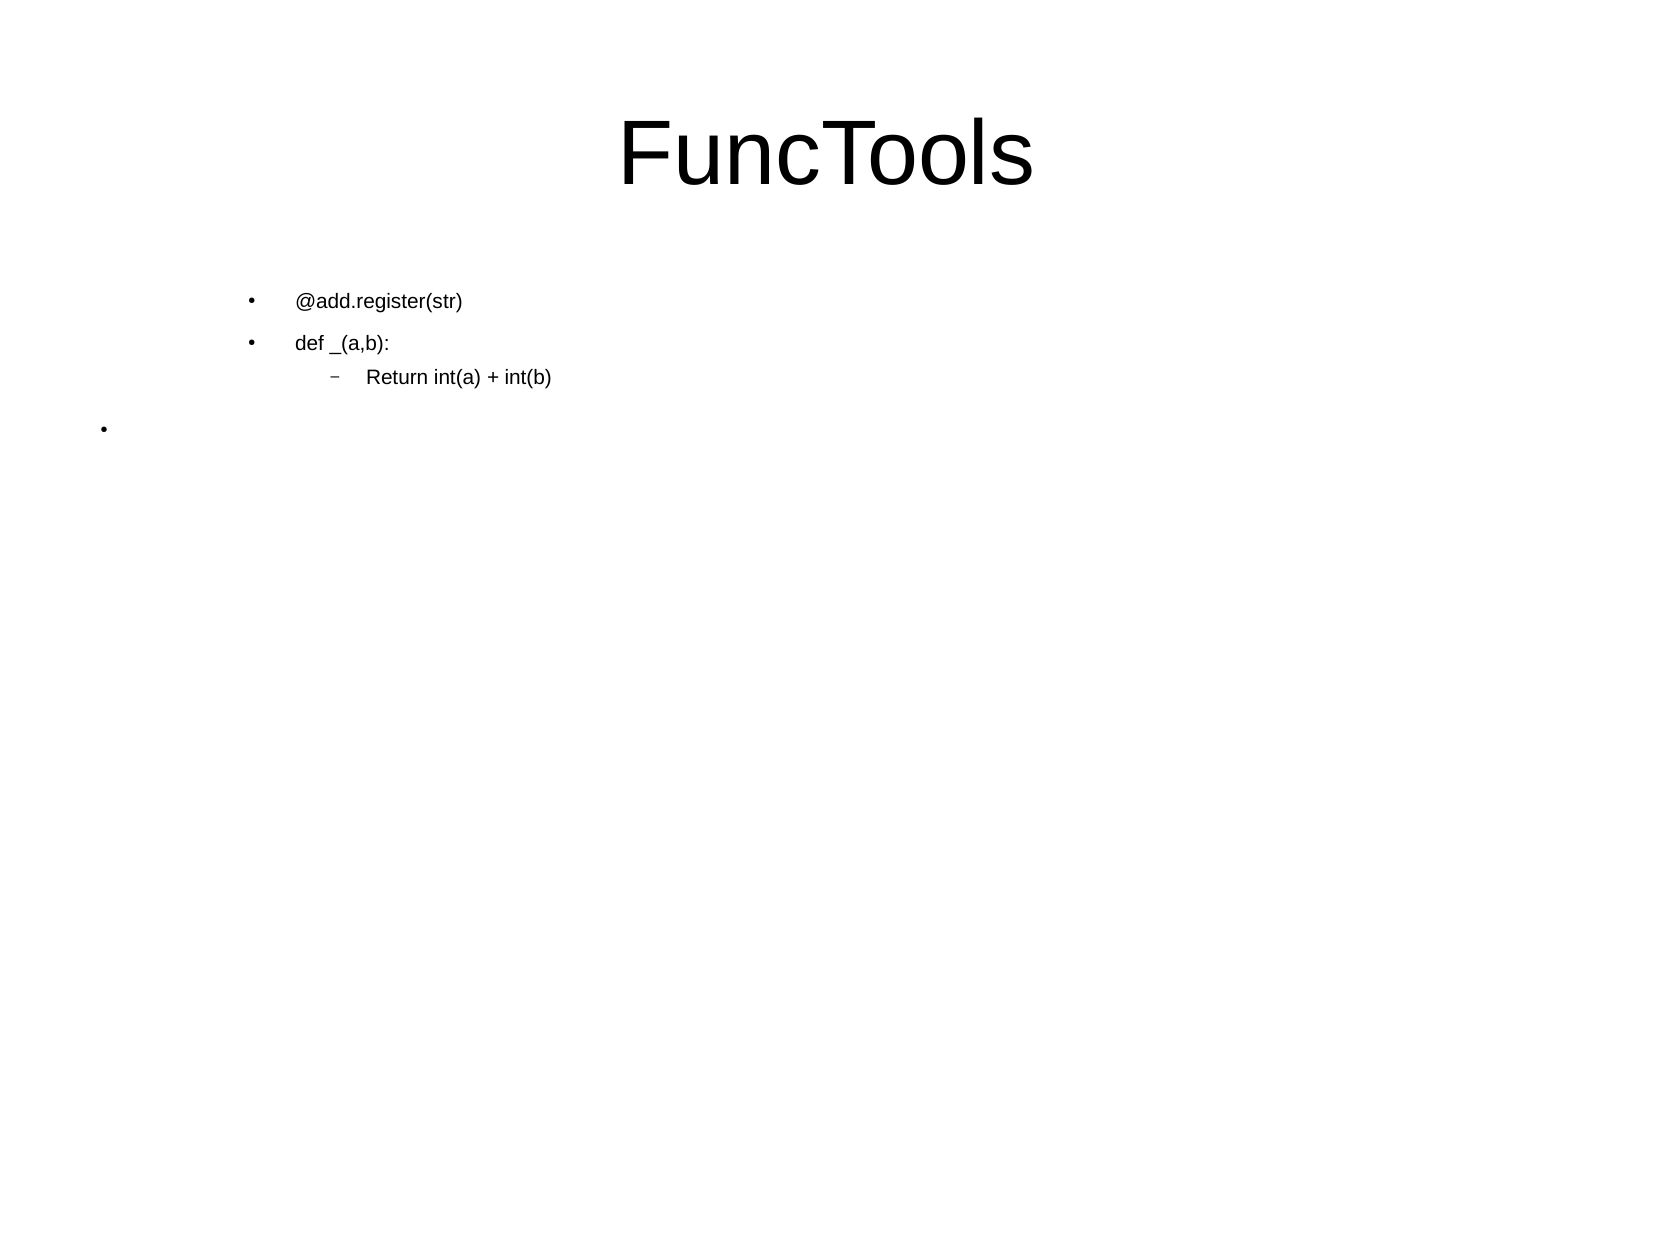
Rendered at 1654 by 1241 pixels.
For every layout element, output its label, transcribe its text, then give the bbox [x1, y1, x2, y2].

list @add.register(str) def _(a,b): Return int(a) + int(b) [82, 290, 1571, 1010]
title FuncTools [82, 49, 1571, 257]
